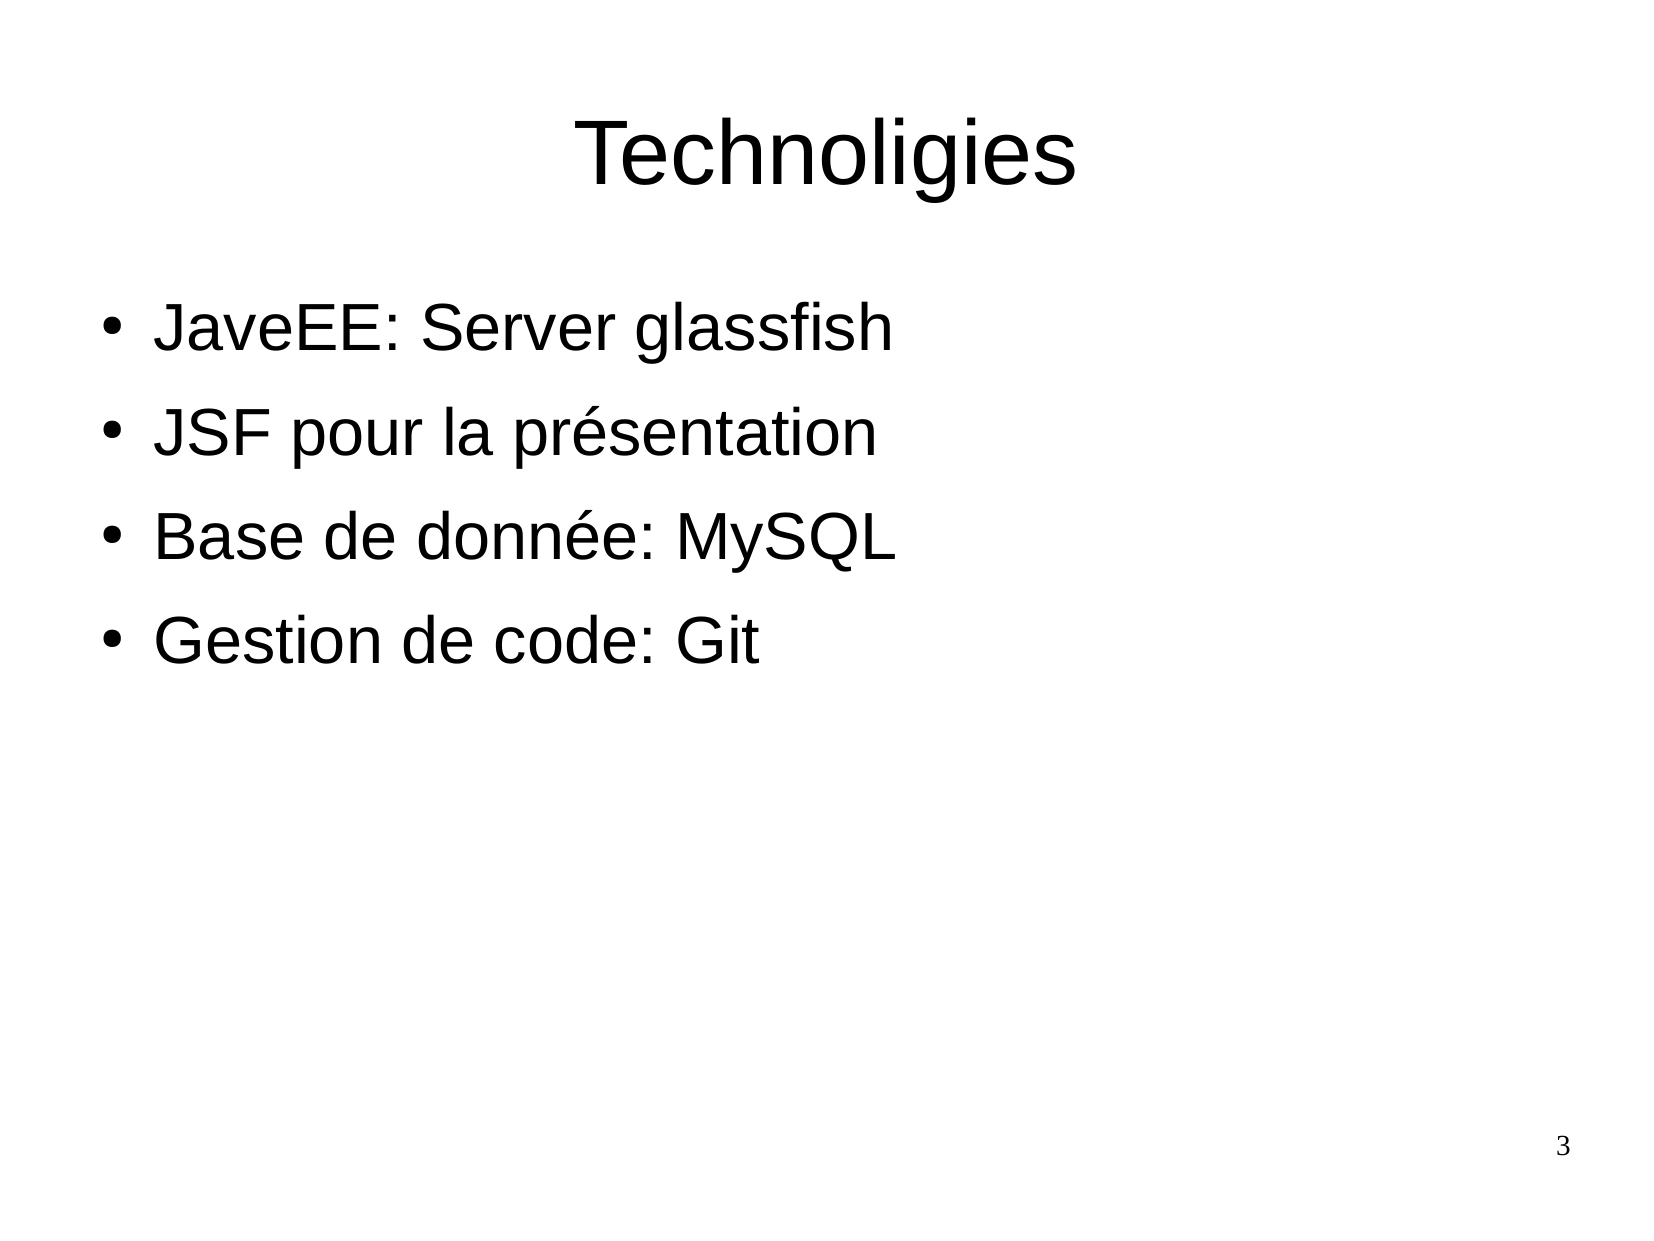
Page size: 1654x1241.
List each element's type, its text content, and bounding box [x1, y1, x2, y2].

list JaveEE: Server glassfish JSF pour la présentation Base de donnée: MySQL Gestion de code: Git [82, 290, 1538, 1010]
title Technoligies [82, 49, 1571, 257]
